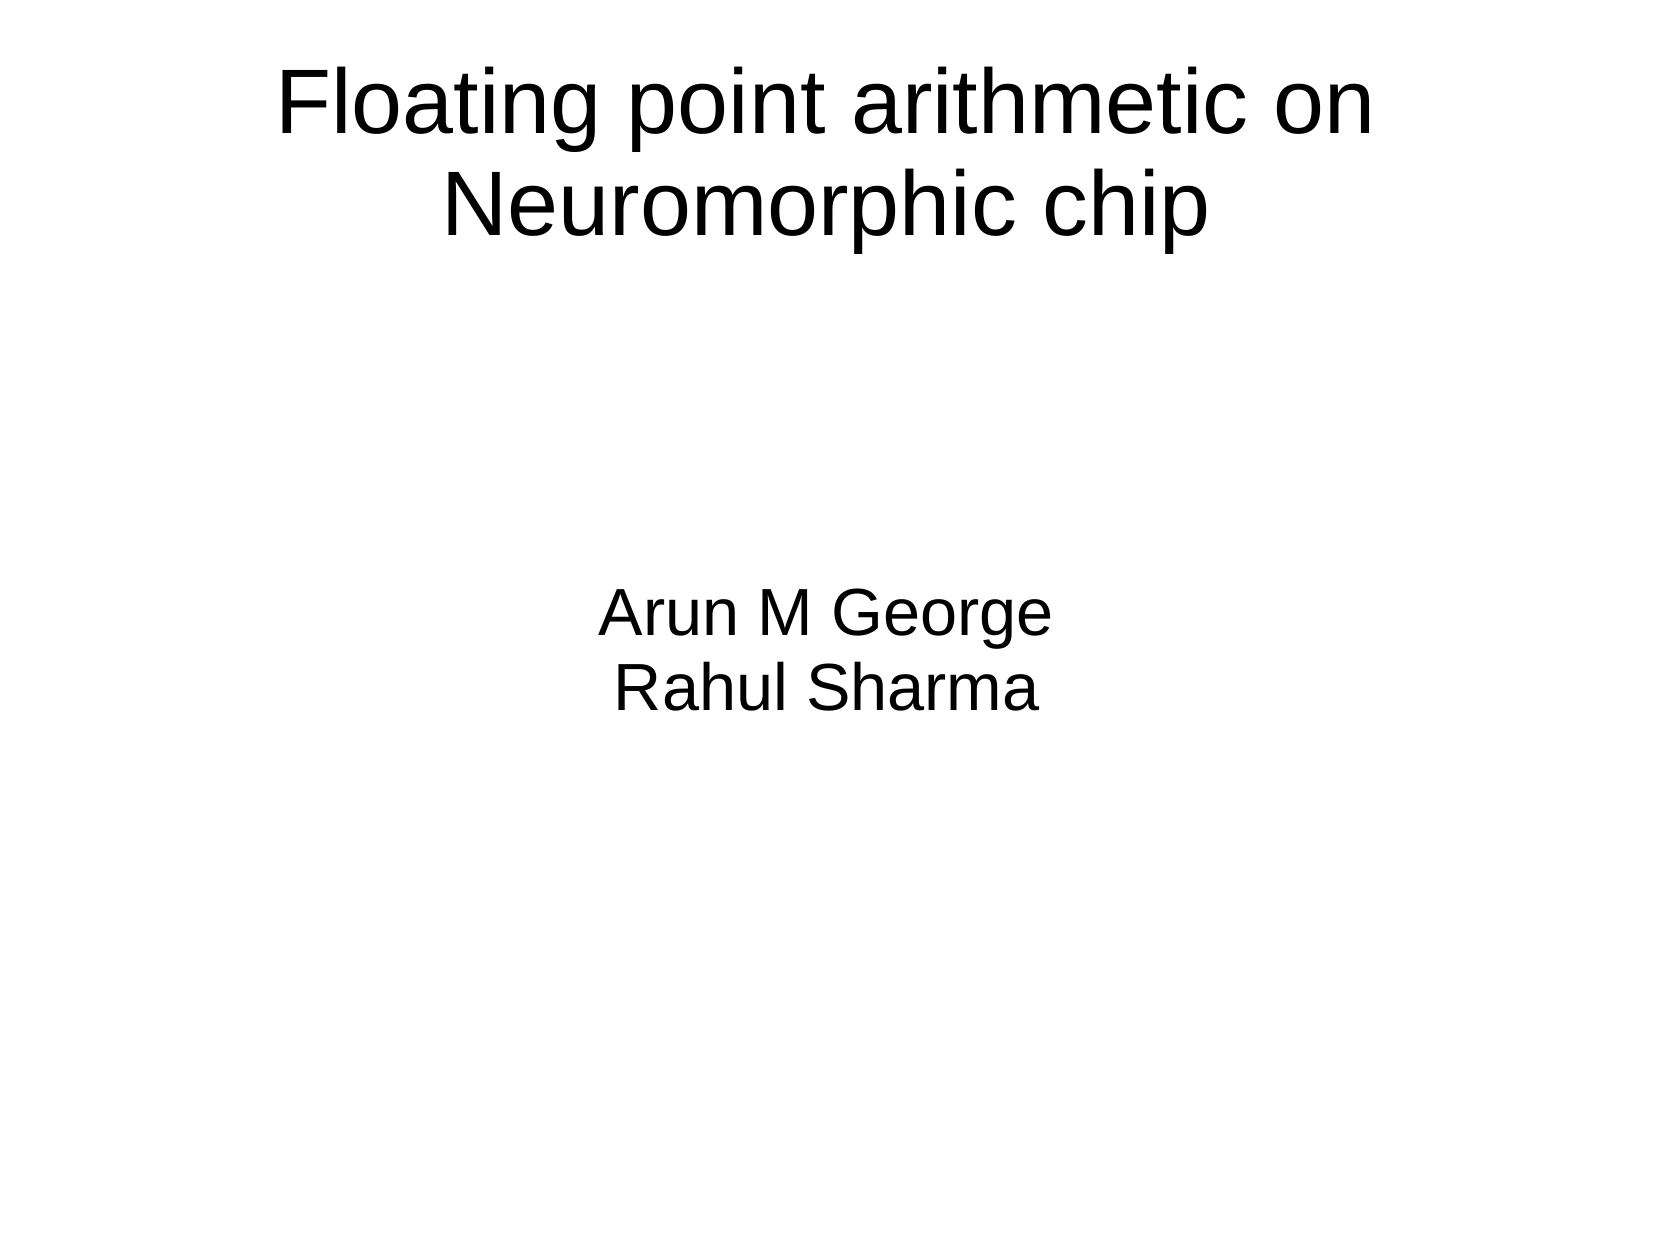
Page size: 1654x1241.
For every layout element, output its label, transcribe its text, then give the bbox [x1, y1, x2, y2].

subtitle Arun M George Rahul Sharma [82, 290, 1571, 1010]
title Floating point arithmetic on Neuromorphic chip [82, 49, 1571, 257]
